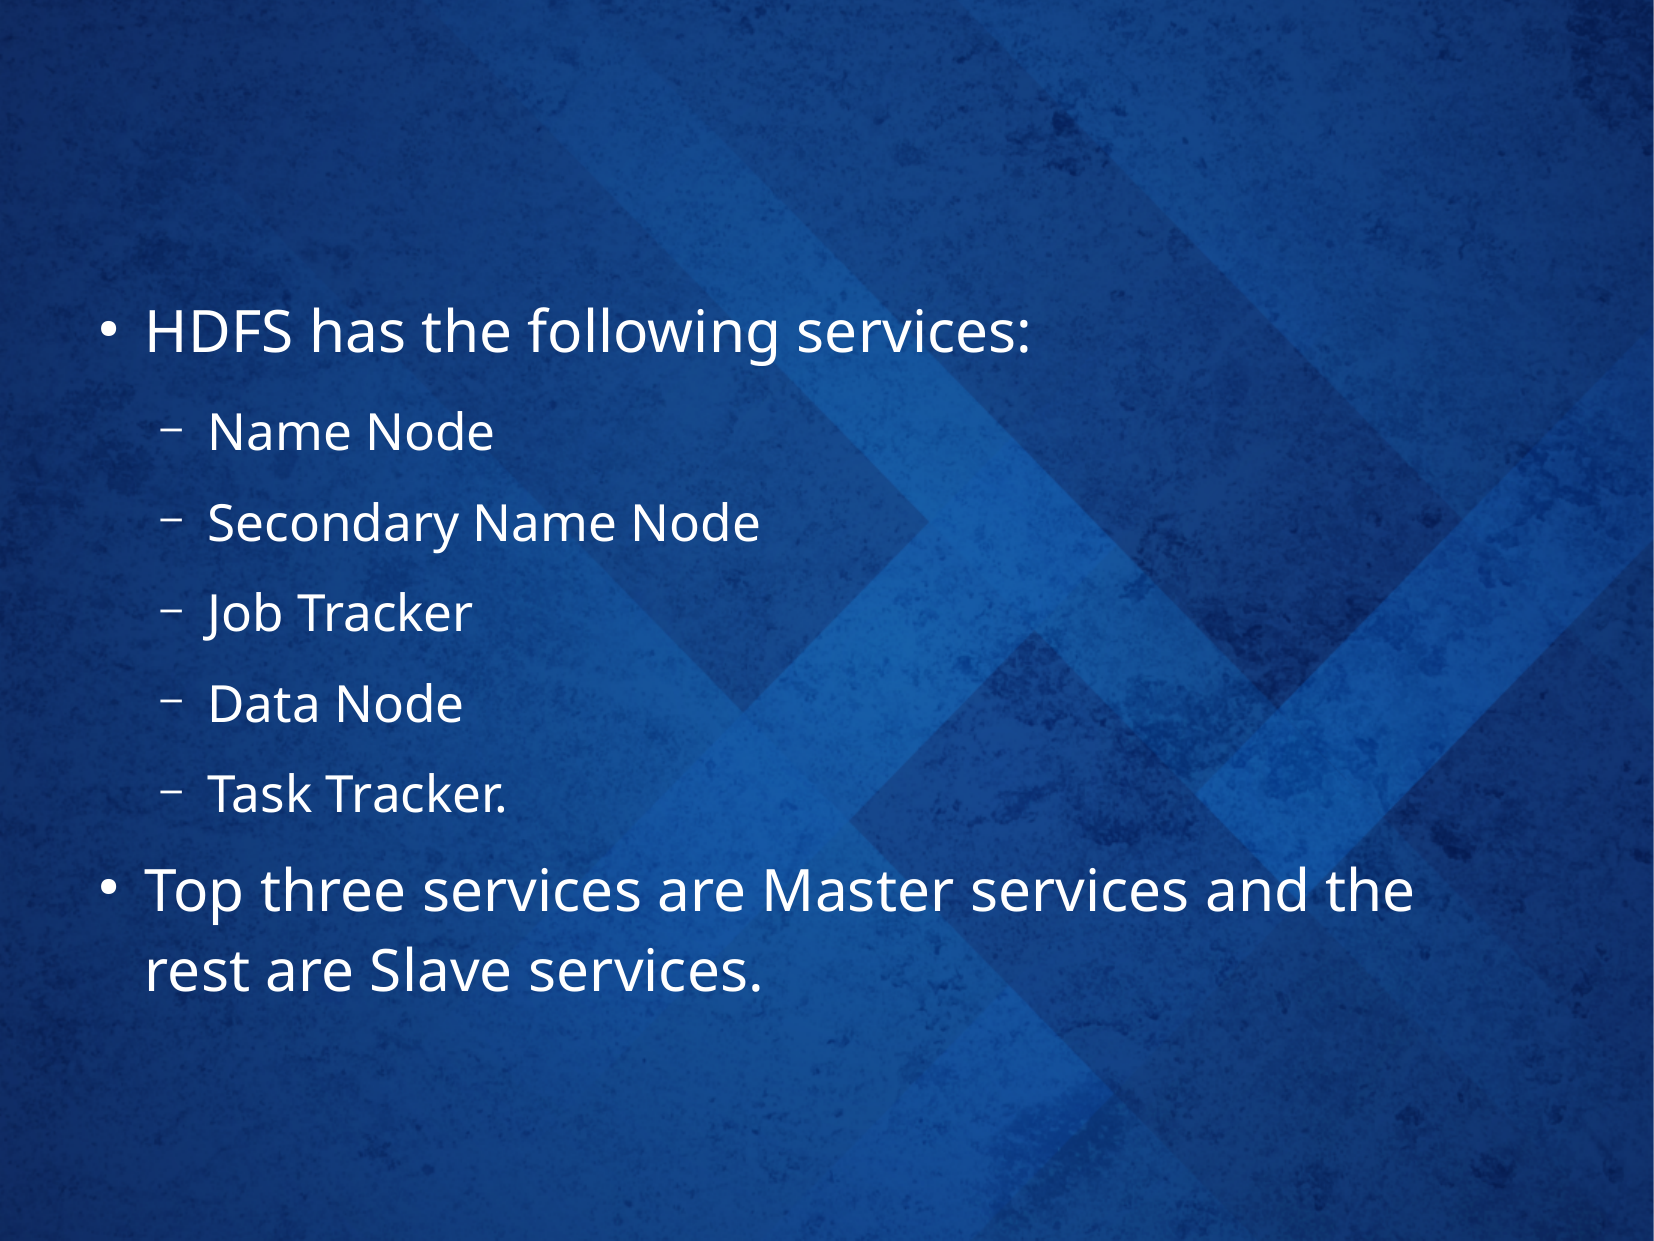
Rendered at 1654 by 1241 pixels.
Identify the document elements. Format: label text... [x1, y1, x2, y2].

picture [0, 0, 1654, 1241]
list HDFS has the following services: Name Node Secondary Name Node Job Tracker Data Node Task Tracker. Top three services are Master services and the rest are Slave services. [82, 290, 1538, 1010]
